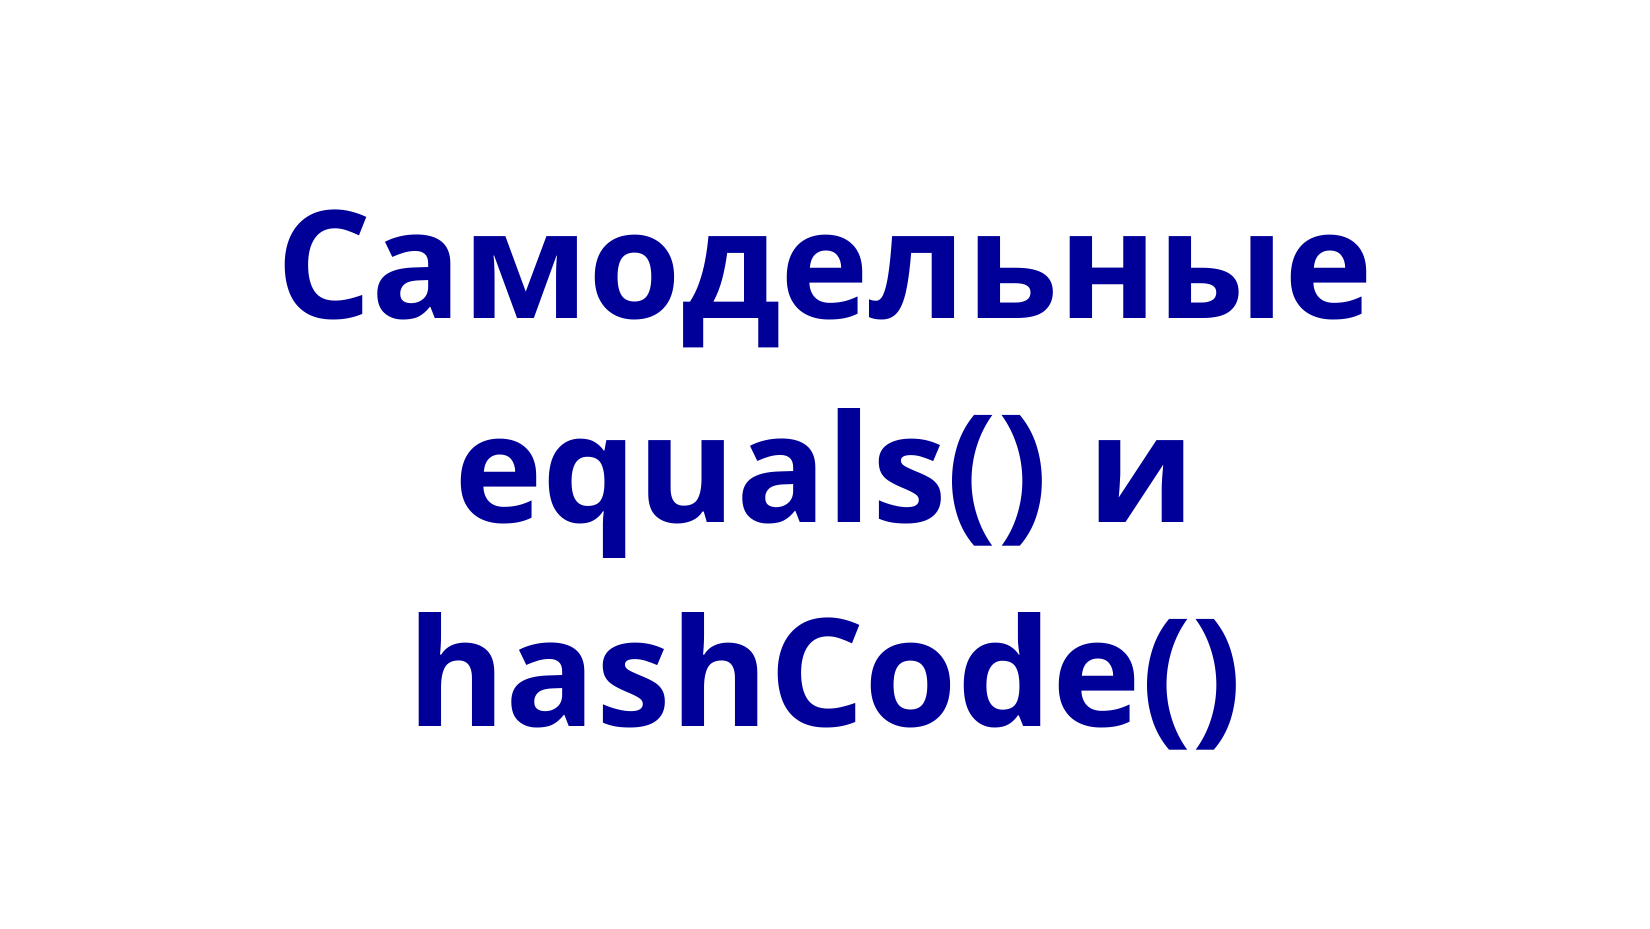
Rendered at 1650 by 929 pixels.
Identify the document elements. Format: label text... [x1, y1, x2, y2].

subtitle Самодельные equals() и hashCode() [0, 0, 1650, 929]
